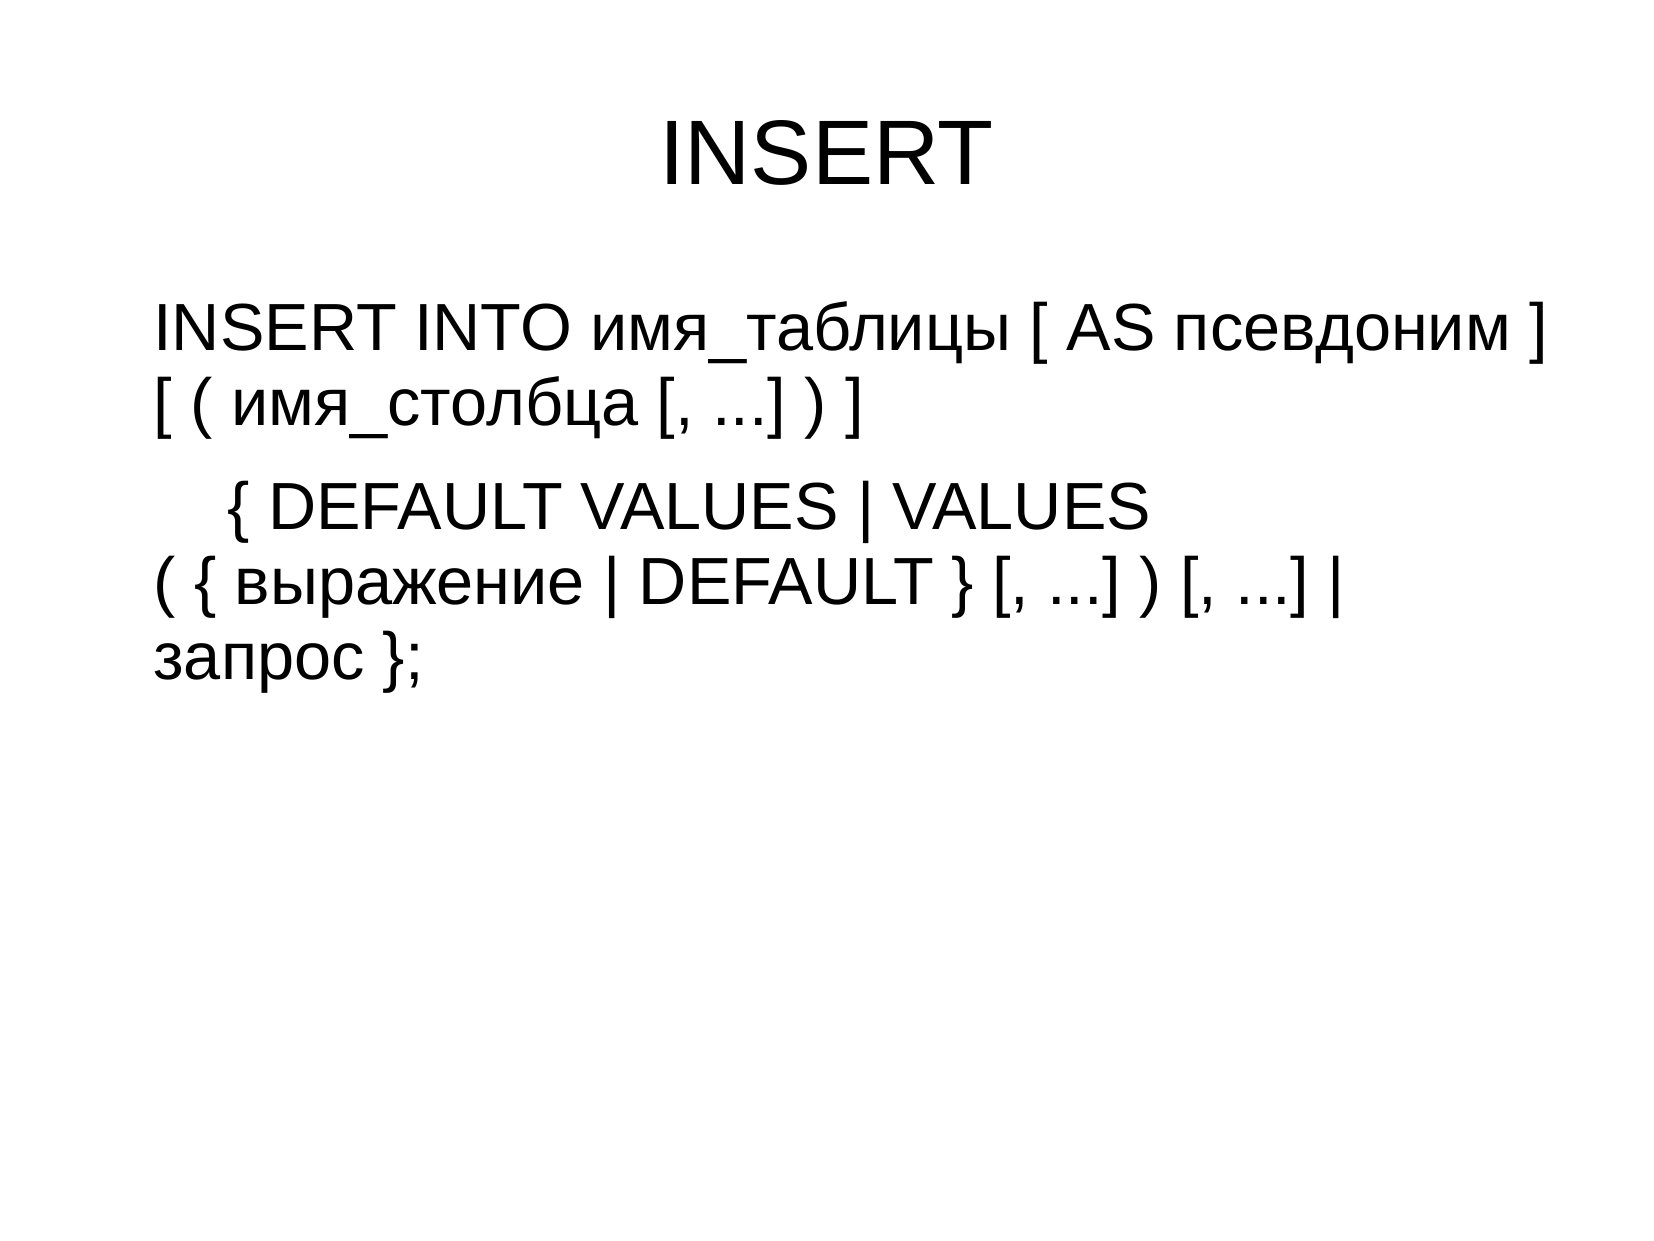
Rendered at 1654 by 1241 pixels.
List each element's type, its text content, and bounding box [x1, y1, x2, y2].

list INSERT INTO имя_таблицы [ AS псевдоним ] [ ( имя_столбца [, ...] ) ] { DEFAULT VALUES | VALUES ( { выражение | DEFAULT } [, ...] ) [, ...] | запрос }; [82, 290, 1571, 1010]
title INSERT [82, 49, 1571, 257]
